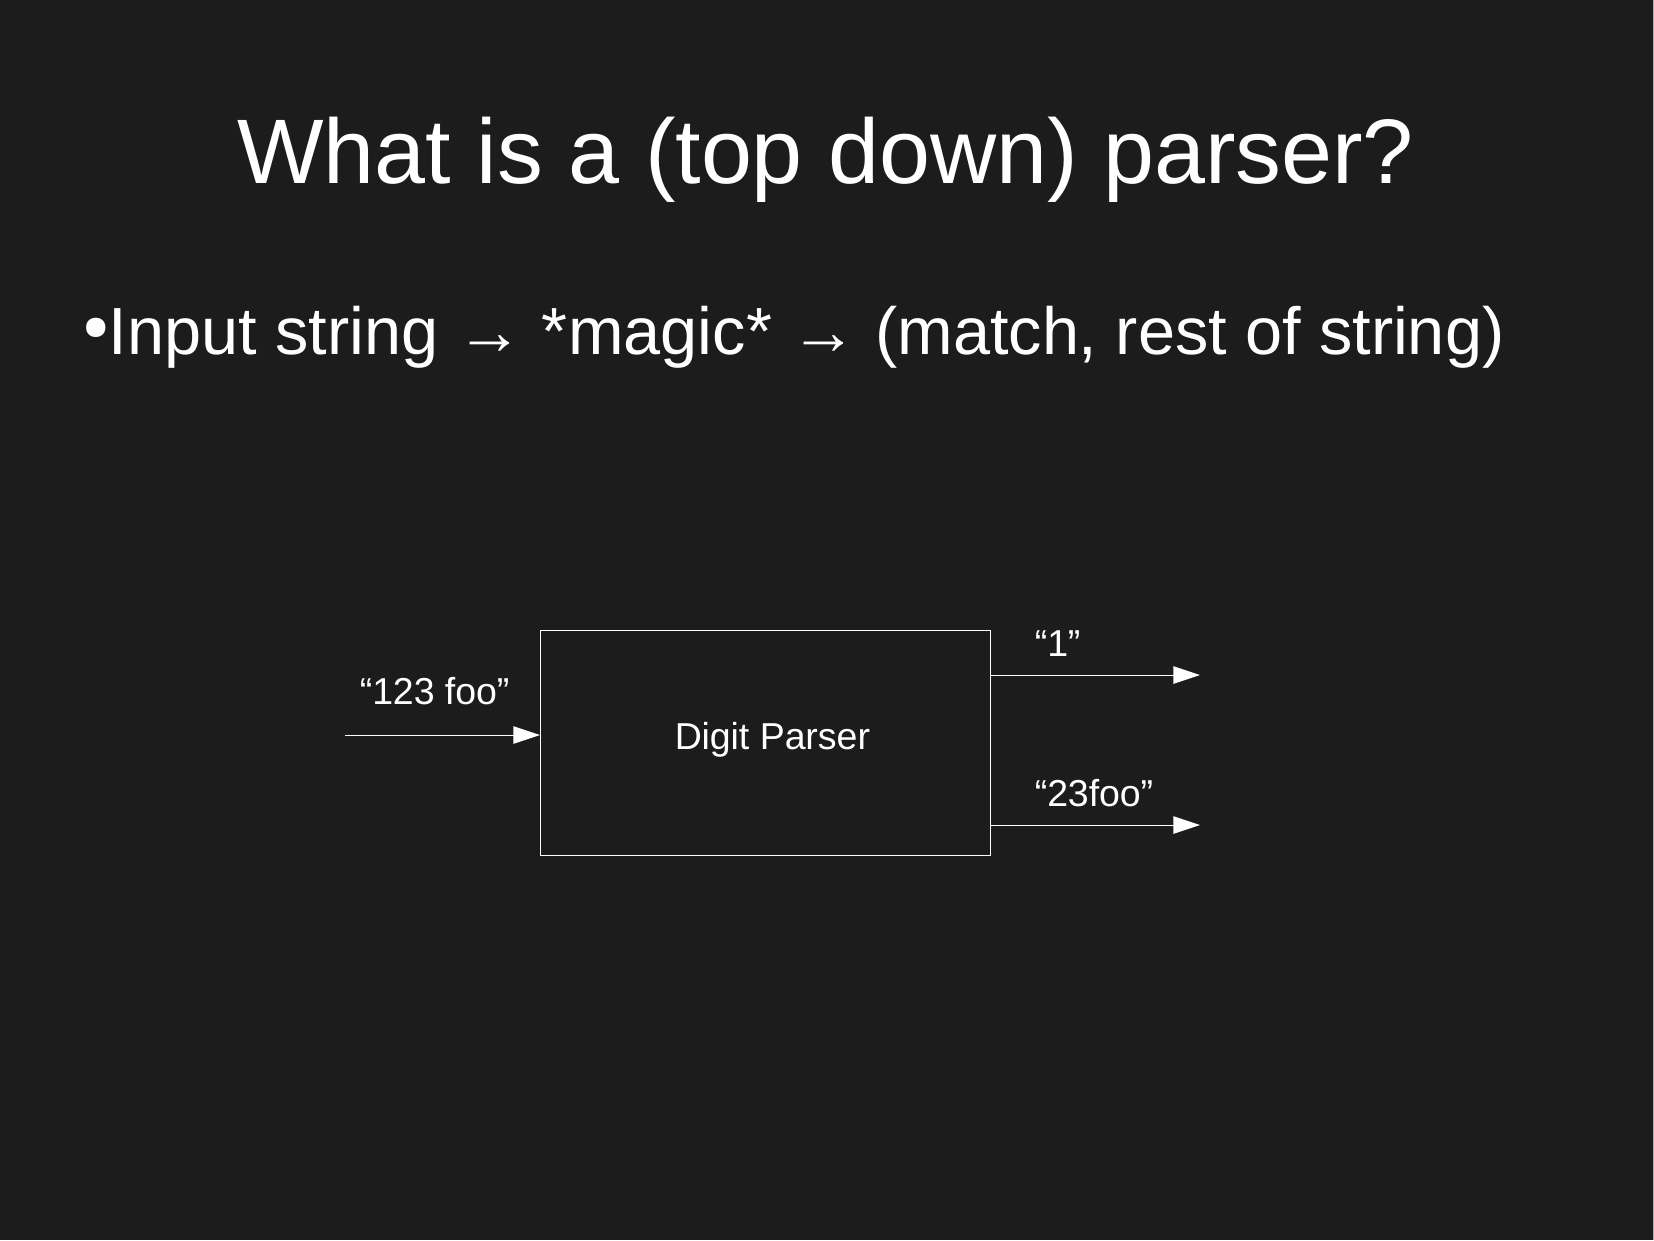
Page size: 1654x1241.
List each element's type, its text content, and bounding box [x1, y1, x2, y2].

text_box “1” [1020, 615, 1291, 675]
text_box Digit Parser [660, 708, 886, 769]
text_box “23foo” [1020, 765, 1291, 825]
text_box “123 foo” [345, 663, 541, 724]
list Input string → *magic* → (match, rest of string) [82, 290, 1571, 1009]
title What is a (top down) parser? [82, 49, 1571, 256]
text_box [540, 630, 991, 856]
